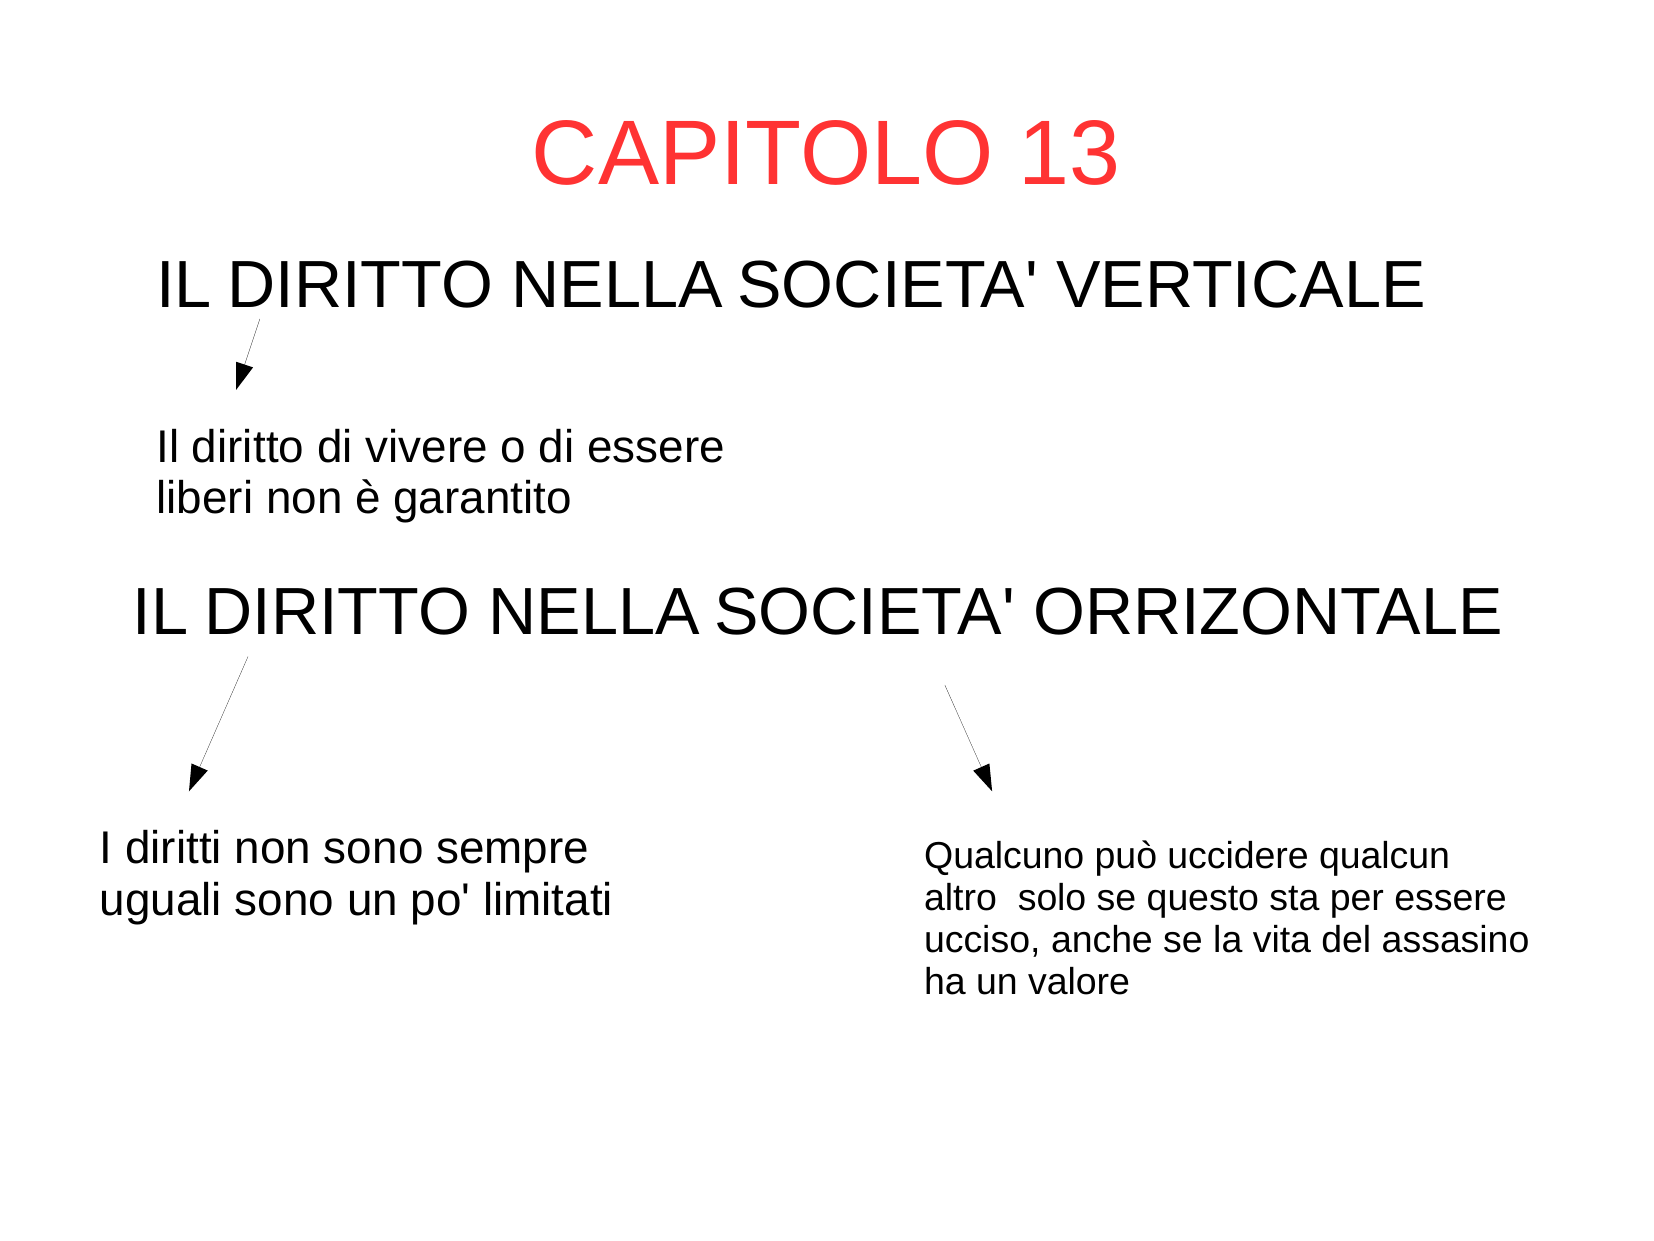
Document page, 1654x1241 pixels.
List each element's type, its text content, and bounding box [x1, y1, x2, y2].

text_box I diritti non sono sempre uguali sono un po' limitati [85, 814, 650, 933]
title CAPITOLO 13 [82, 49, 1571, 257]
text_box Qualcuno può uccidere qualcun altro solo se questo sta per essere ucciso, anche se la vita del assasino ha un valore [909, 826, 1548, 1010]
text_box Il diritto di vivere o di essere liberi non è garantito [141, 413, 804, 566]
list IL DIRITTO NELLA SOCIETA' VERTICALE [85, 246, 1574, 967]
text_box IL DIRITTO NELLA SOCIETA' ORRIZONTALE [118, 566, 1524, 657]
